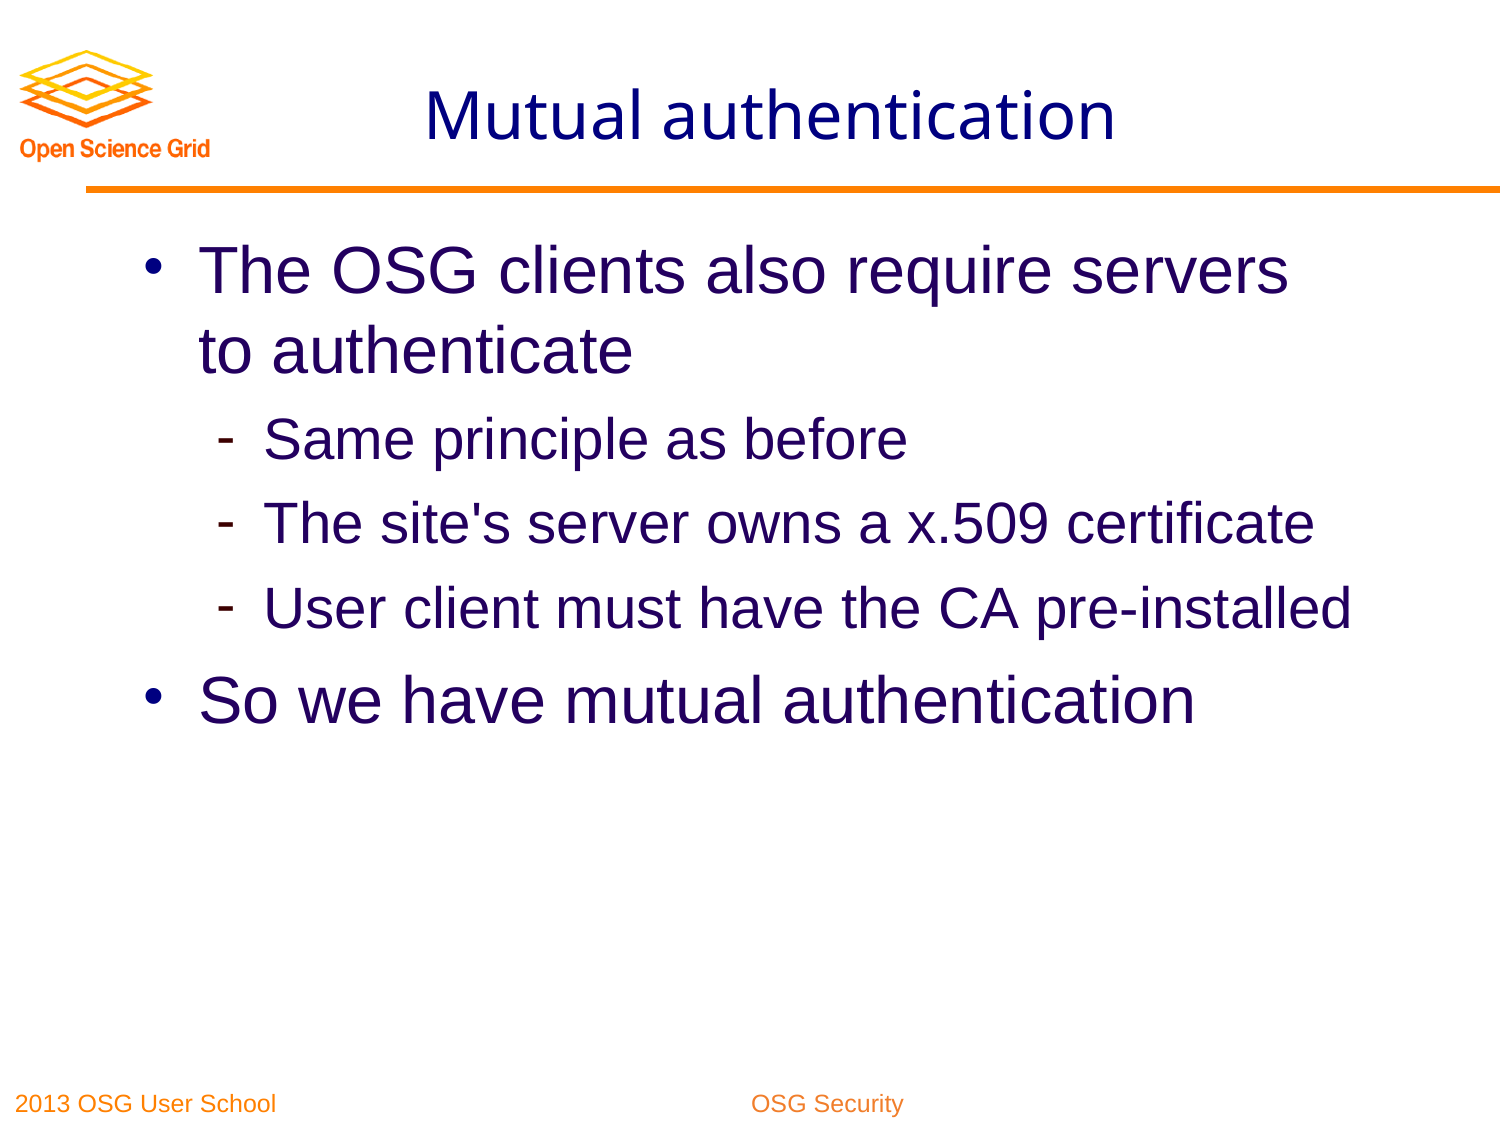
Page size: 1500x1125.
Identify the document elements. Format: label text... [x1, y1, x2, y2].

list The OSG clients also require servers to authenticate Same principle as before The site's server owns a x.509 certificate User client must have the CA pre-installed So we have mutual authentication [127, 218, 1403, 962]
picture [0, 27, 201, 179]
title Mutual authentication [201, 18, 1342, 207]
